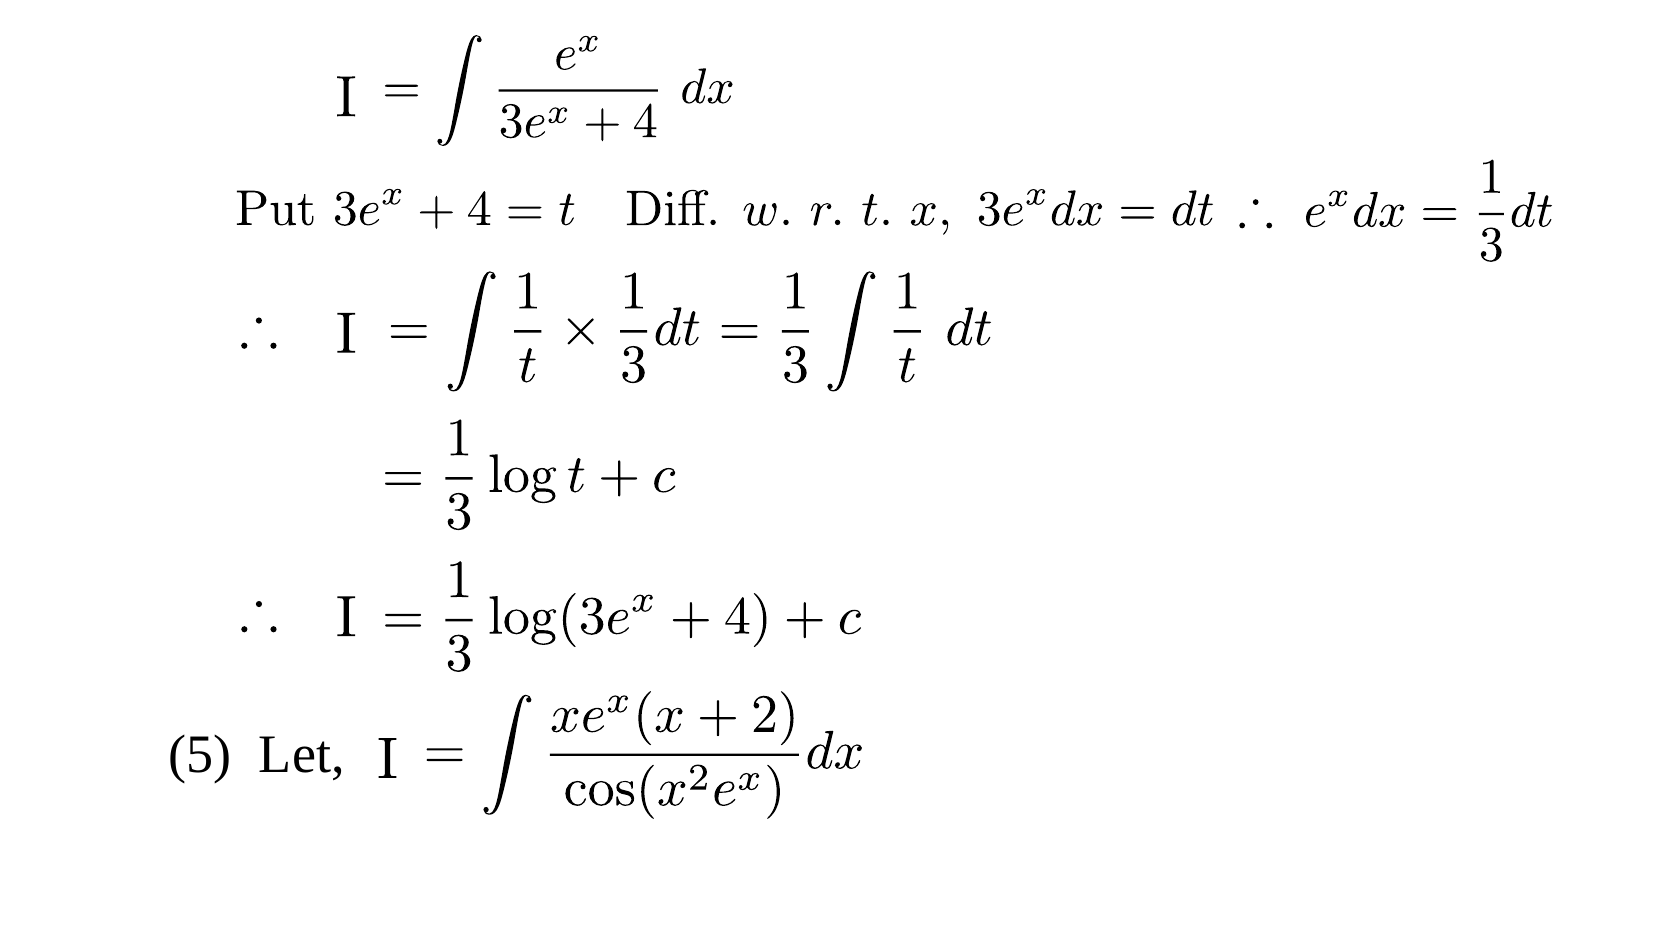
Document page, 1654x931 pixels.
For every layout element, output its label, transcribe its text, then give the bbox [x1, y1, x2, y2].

text_box [1306, 159, 1553, 262]
text_box [1239, 199, 1273, 229]
text_box [626, 189, 1214, 235]
title (5) Let, [47, 37, 1607, 886]
text_box [384, 561, 862, 672]
text_box [241, 600, 277, 633]
text_box [426, 691, 862, 819]
text_box [337, 312, 356, 353]
text_box [337, 76, 356, 117]
text_box [378, 738, 397, 778]
text_box [384, 35, 733, 146]
text_box [721, 271, 992, 392]
text_box [384, 419, 676, 531]
text_box [236, 188, 575, 230]
text_box [337, 596, 356, 637]
text_box [241, 317, 277, 349]
text_box [390, 271, 700, 392]
